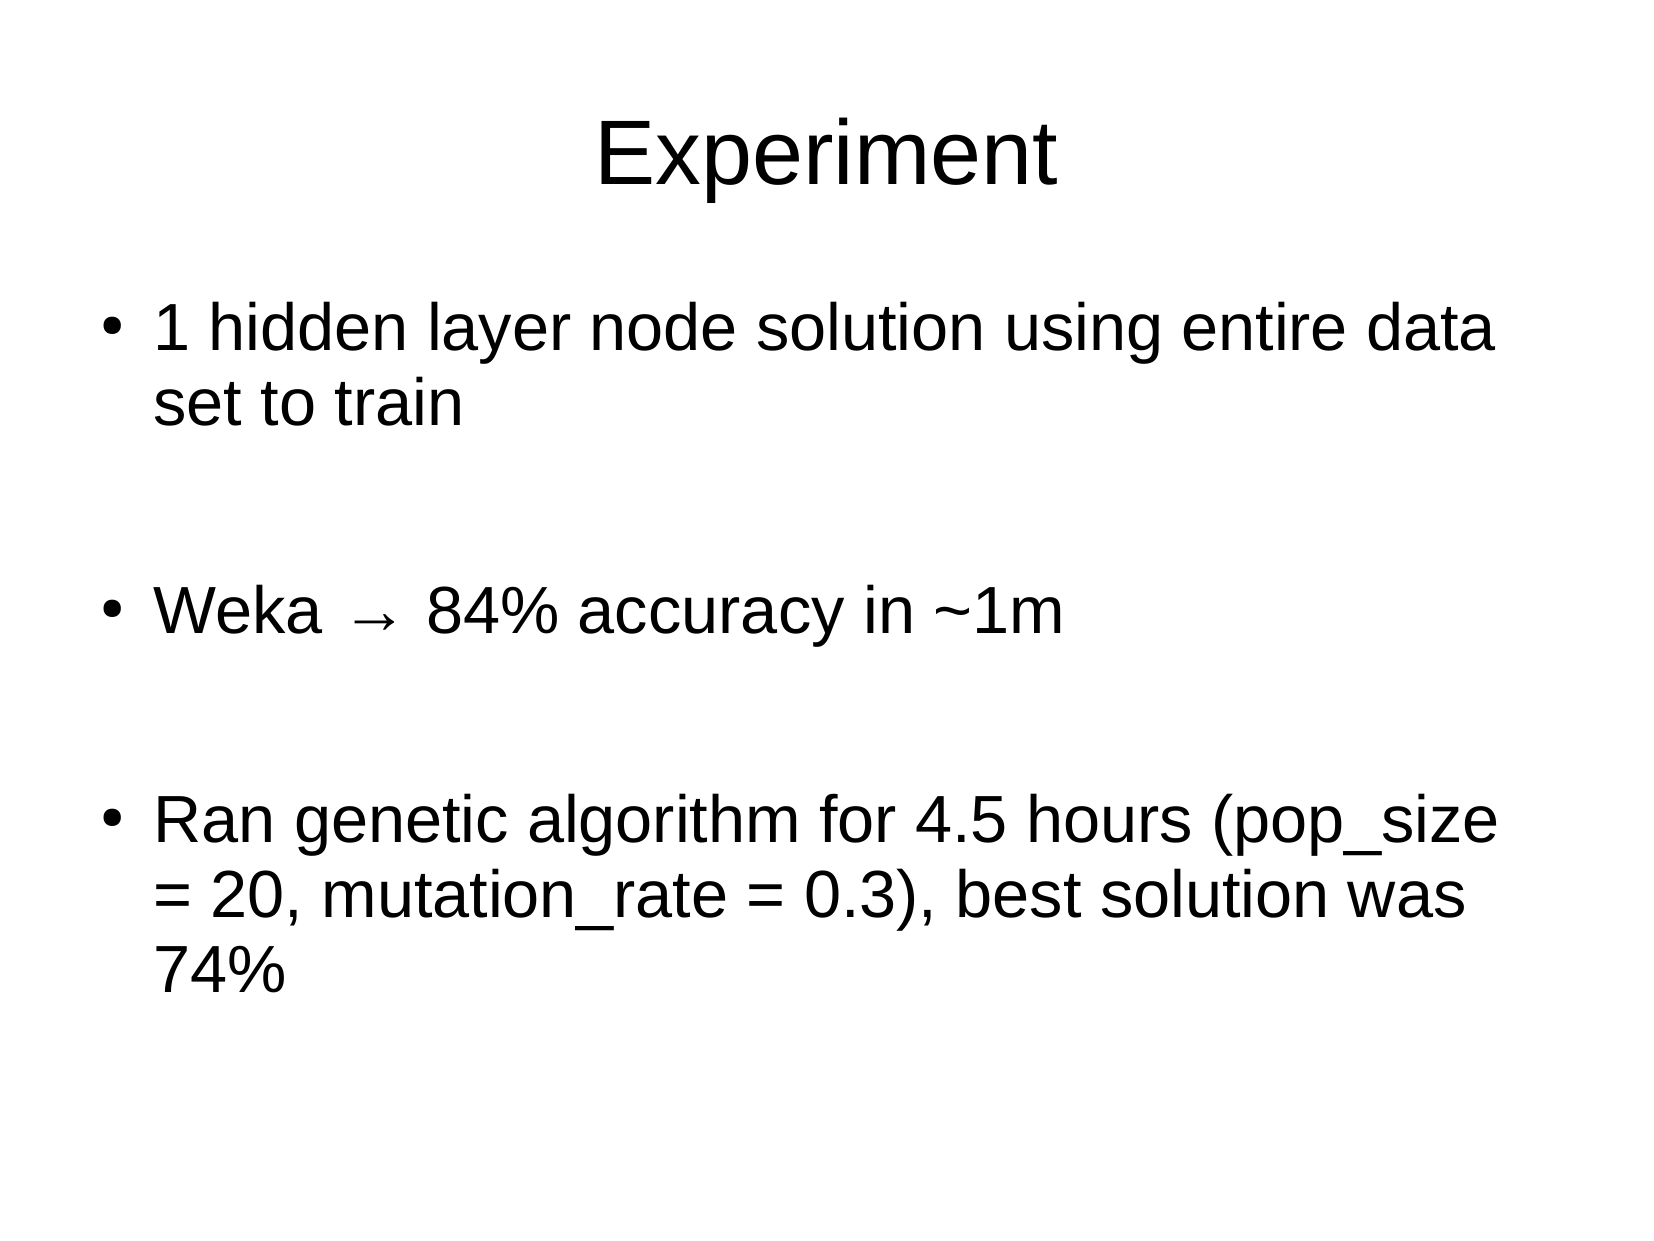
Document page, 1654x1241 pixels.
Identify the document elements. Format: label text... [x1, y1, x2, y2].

list 1 hidden layer node solution using entire data set to train Weka → 84% accuracy in ~1m Ran genetic algorithm for 4.5 hours (pop_size = 20, mutation_rate = 0.3), best solution was 74% [82, 290, 1538, 1010]
title Experiment [82, 49, 1571, 257]
